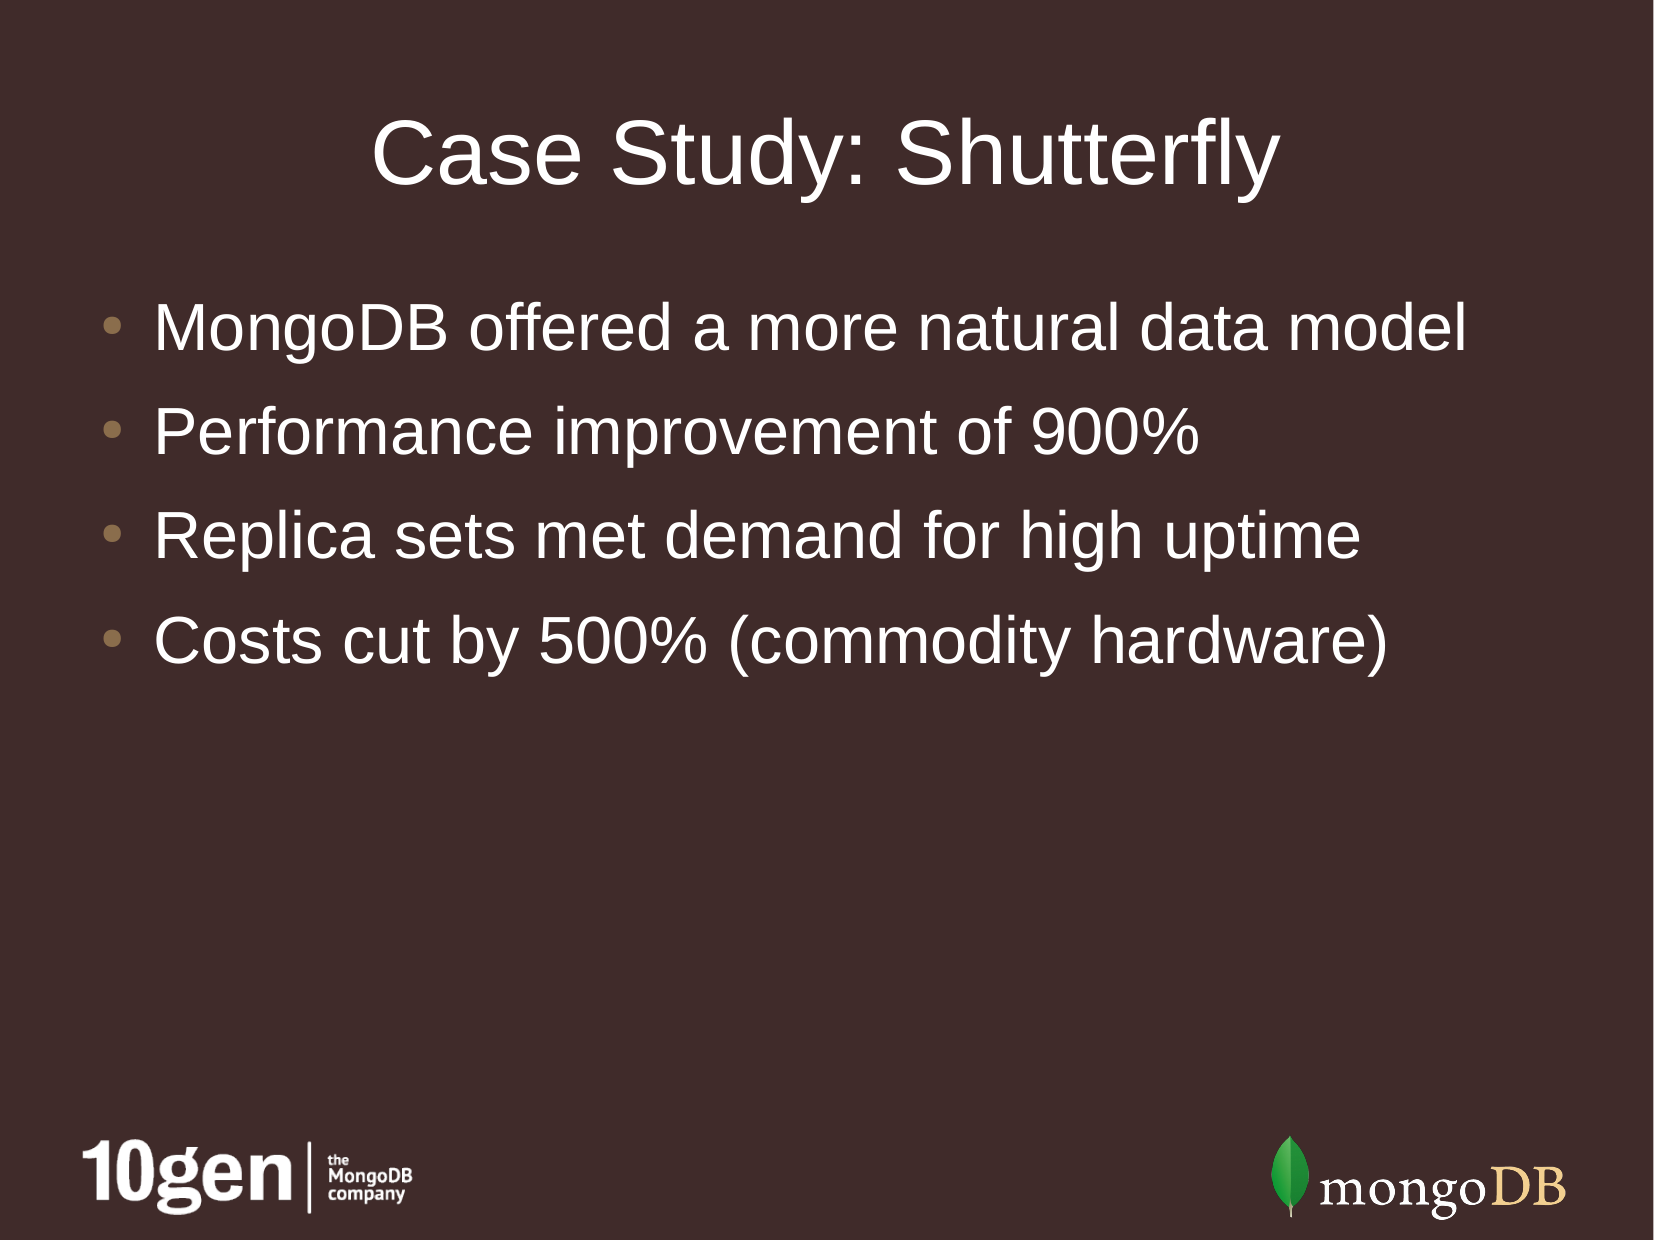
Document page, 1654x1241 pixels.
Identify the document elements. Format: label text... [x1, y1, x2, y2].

title Case Study: Shutterfly [82, 49, 1571, 257]
picture [1260, 1124, 1576, 1230]
picture [82, 1139, 413, 1215]
list MongoDB offered a more natural data model Performance improvement of 900% Replica sets met demand for high uptime Costs cut by 500% (commodity hardware) [82, 290, 1571, 1010]
